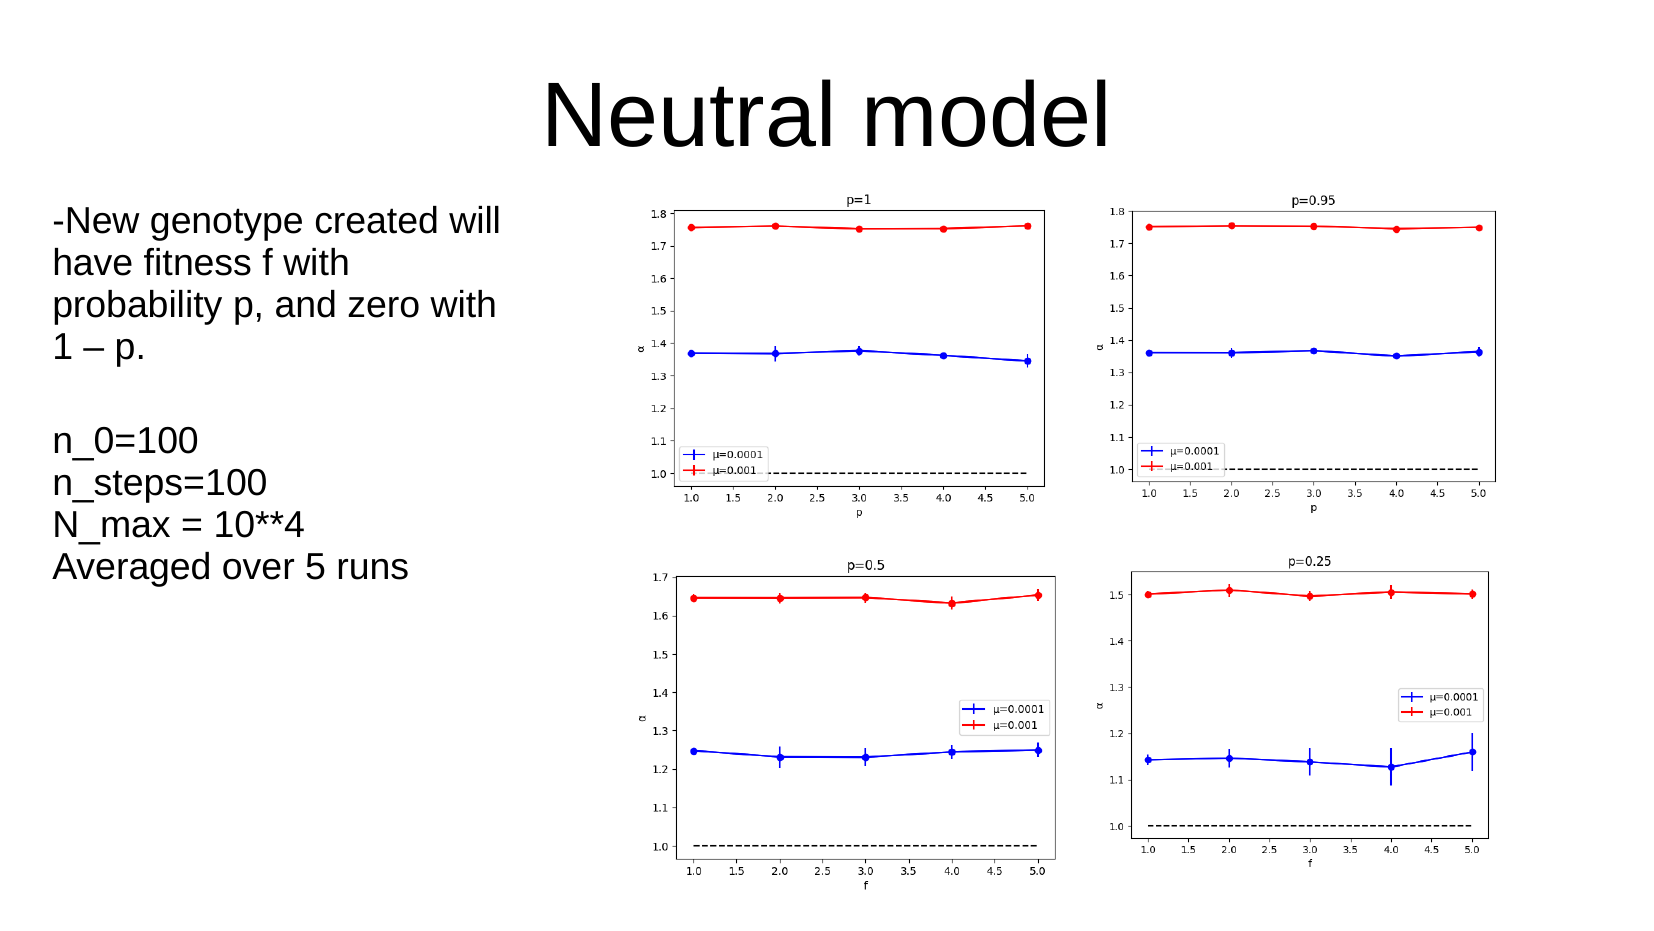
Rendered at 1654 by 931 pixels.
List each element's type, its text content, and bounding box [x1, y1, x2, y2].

title Neutral model [82, 37, 1571, 193]
picture [628, 186, 1051, 526]
text_box n_0=100 n_steps=100 N_max = 10**4 Averaged over 5 runs [37, 412, 526, 596]
picture [1087, 548, 1495, 876]
picture [1087, 187, 1502, 520]
picture [629, 551, 1062, 899]
text_box -New genotype created will have fitness f with probability p, and zero with 1 – p. [37, 192, 526, 376]
